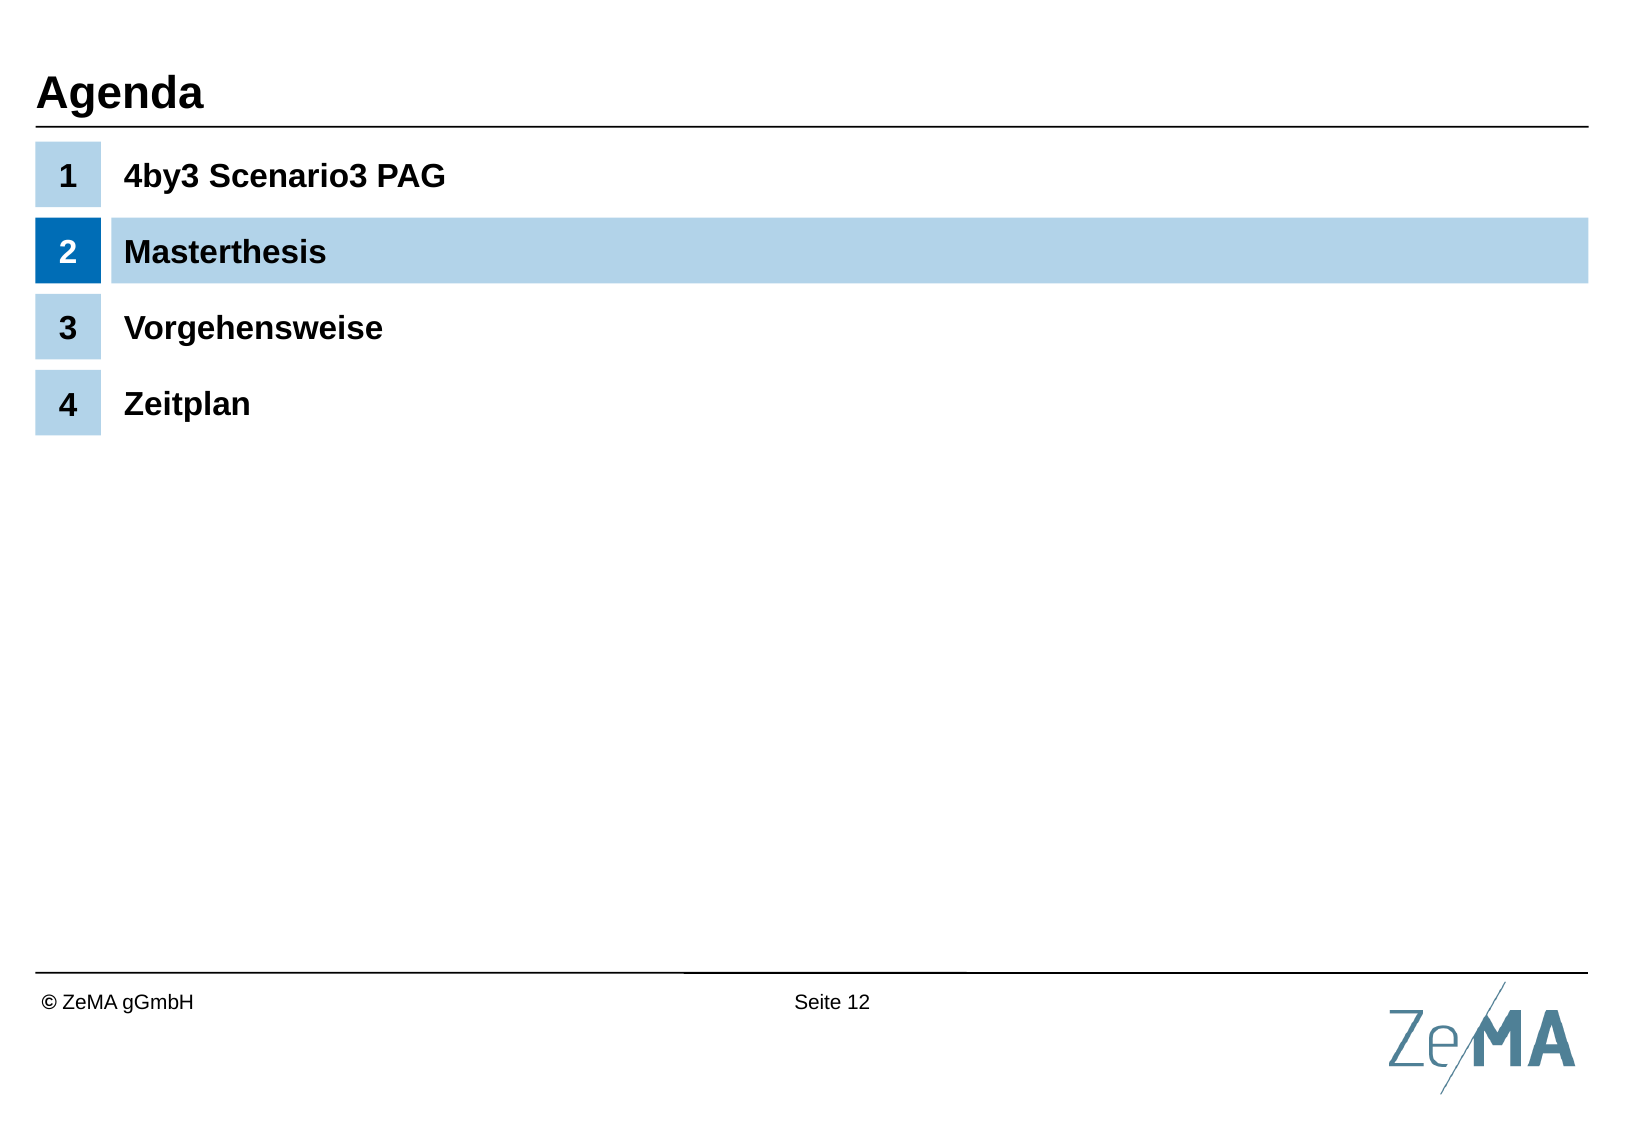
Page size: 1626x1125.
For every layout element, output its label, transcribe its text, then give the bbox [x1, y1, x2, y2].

text_box Zeitplan [111, 369, 451, 436]
text_box [451, 217, 1589, 284]
text_box Masterthesis [111, 217, 451, 284]
text_box 4 [35, 369, 101, 436]
title Agenda [35, 0, 1589, 118]
text_box Vorgehensweise [111, 293, 451, 360]
text_box 1 [35, 141, 101, 208]
text_box 3 [35, 293, 101, 360]
text_box 2 [35, 217, 101, 284]
picture [1379, 981, 1584, 1095]
text_box 4by3 Scenario3 PAG [111, 141, 451, 208]
